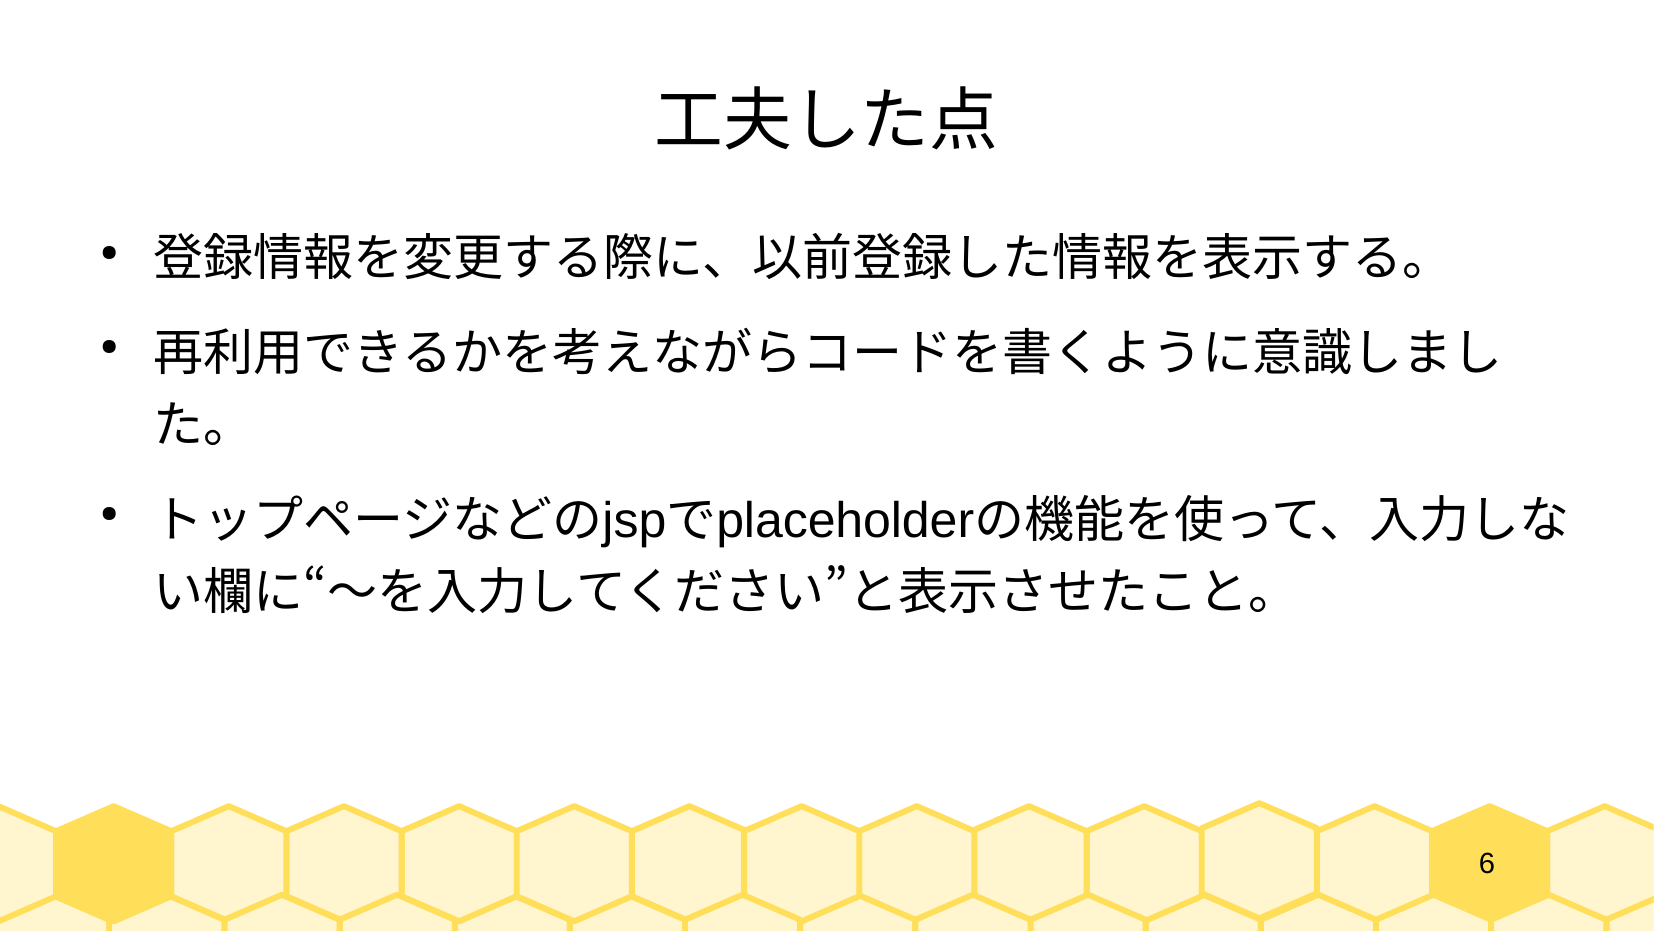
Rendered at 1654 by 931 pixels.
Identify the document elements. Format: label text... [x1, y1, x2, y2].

title 工夫した点 [82, 37, 1571, 193]
list 登録情報を変更する際に、以前登録した情報を表示する。 再利用できるかを考えながらコードを書くように意識しました。 トップページなどのjspでplaceholderの機能を使って、入力しない欄に“～を入力してください”と表示させたこと。 [82, 217, 1571, 758]
